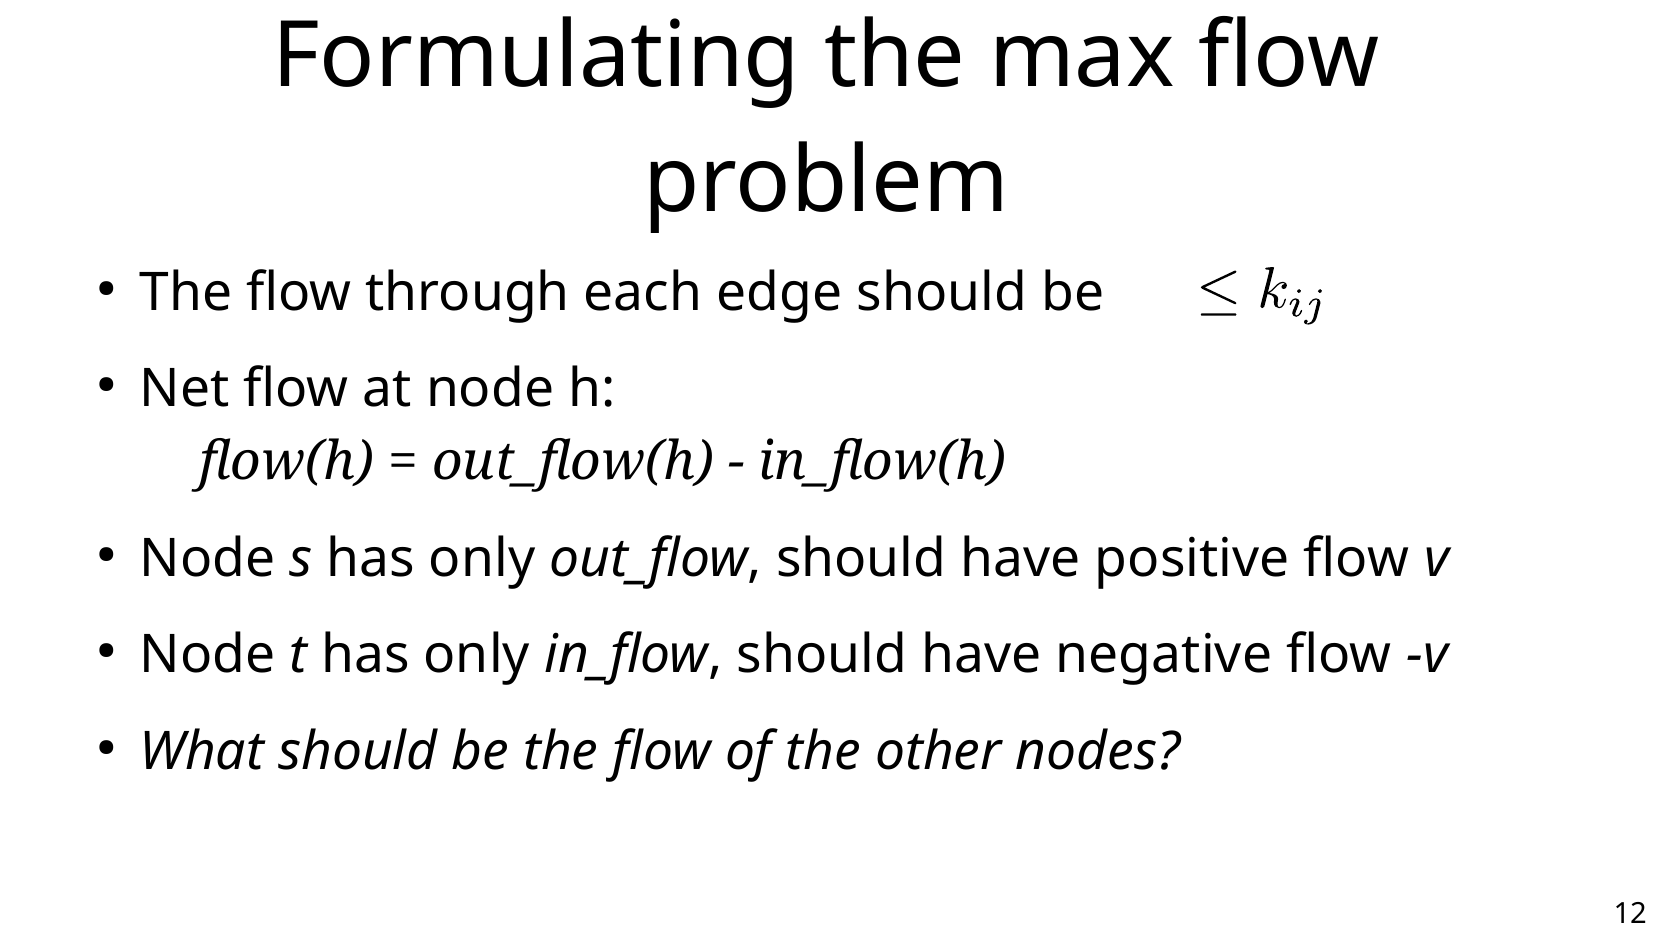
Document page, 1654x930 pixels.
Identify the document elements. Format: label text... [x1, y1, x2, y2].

text_box [1195, 267, 1326, 325]
list The flow through each edge should be Net flow at node h: flow(h) = out_flow(h) - in_flow(h) Node s has only out_flow, should have positive flow v Node t has only in_flow, should have negative flow -v What should be the flow of the other nodes? [82, 252, 1571, 793]
title Formulating the max flow problem [82, 1, 1571, 225]
